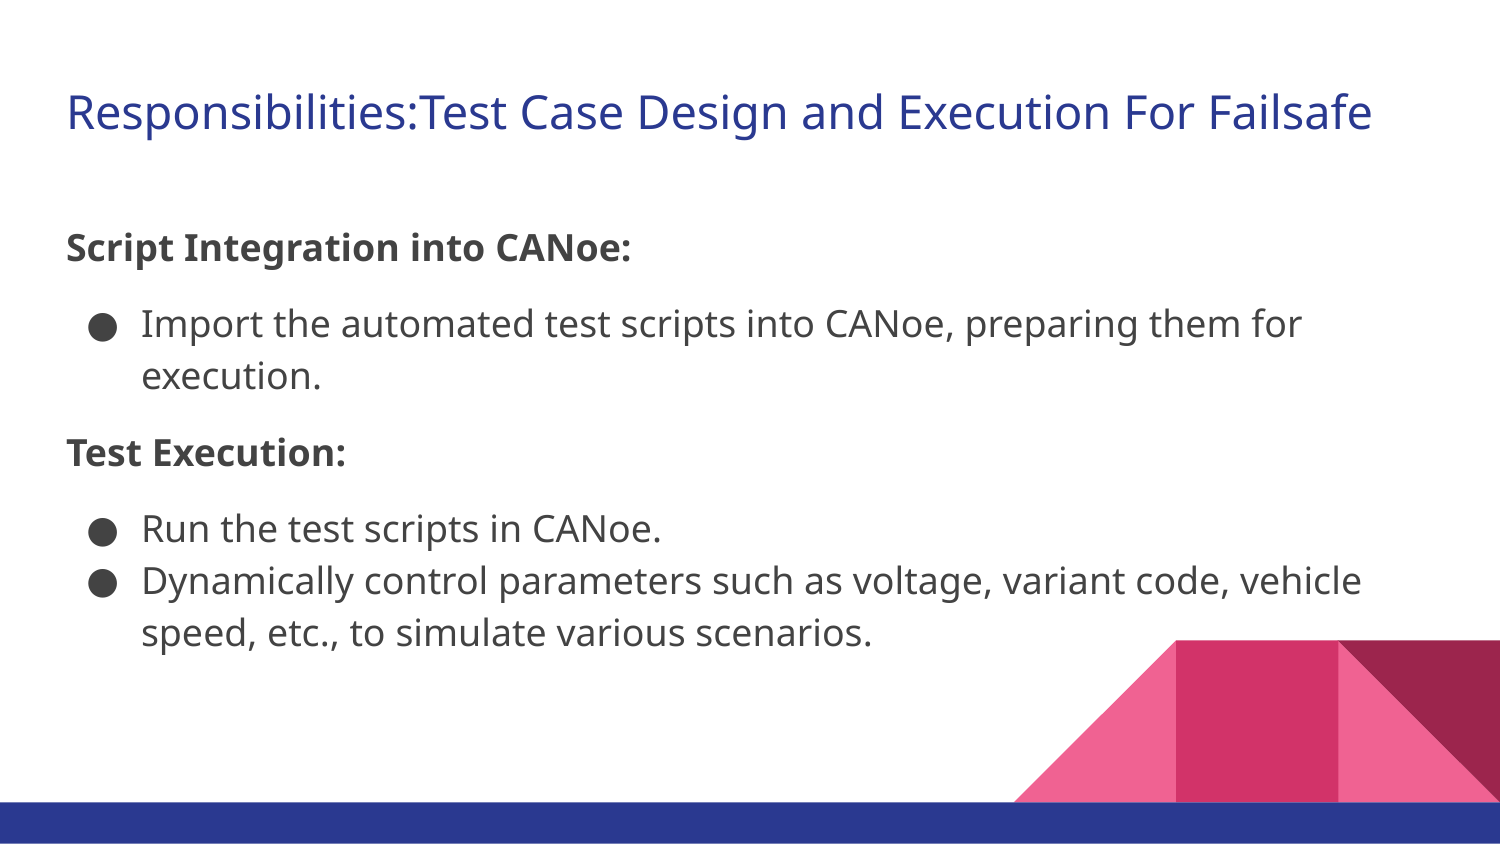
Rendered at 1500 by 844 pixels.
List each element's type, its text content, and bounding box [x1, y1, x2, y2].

list Script Integration into CANoe: Import the automated test scripts into CANoe, preparing them for execution. Test Execution: Run the test scripts in CANoe. Dynamically control parameters such as voltage, variant code, vehicle speed, etc., to simulate various scenarios. [51, 201, 1449, 750]
title Responsibilities:Test Case Design and Execution For Failsafe [51, 67, 1449, 167]
